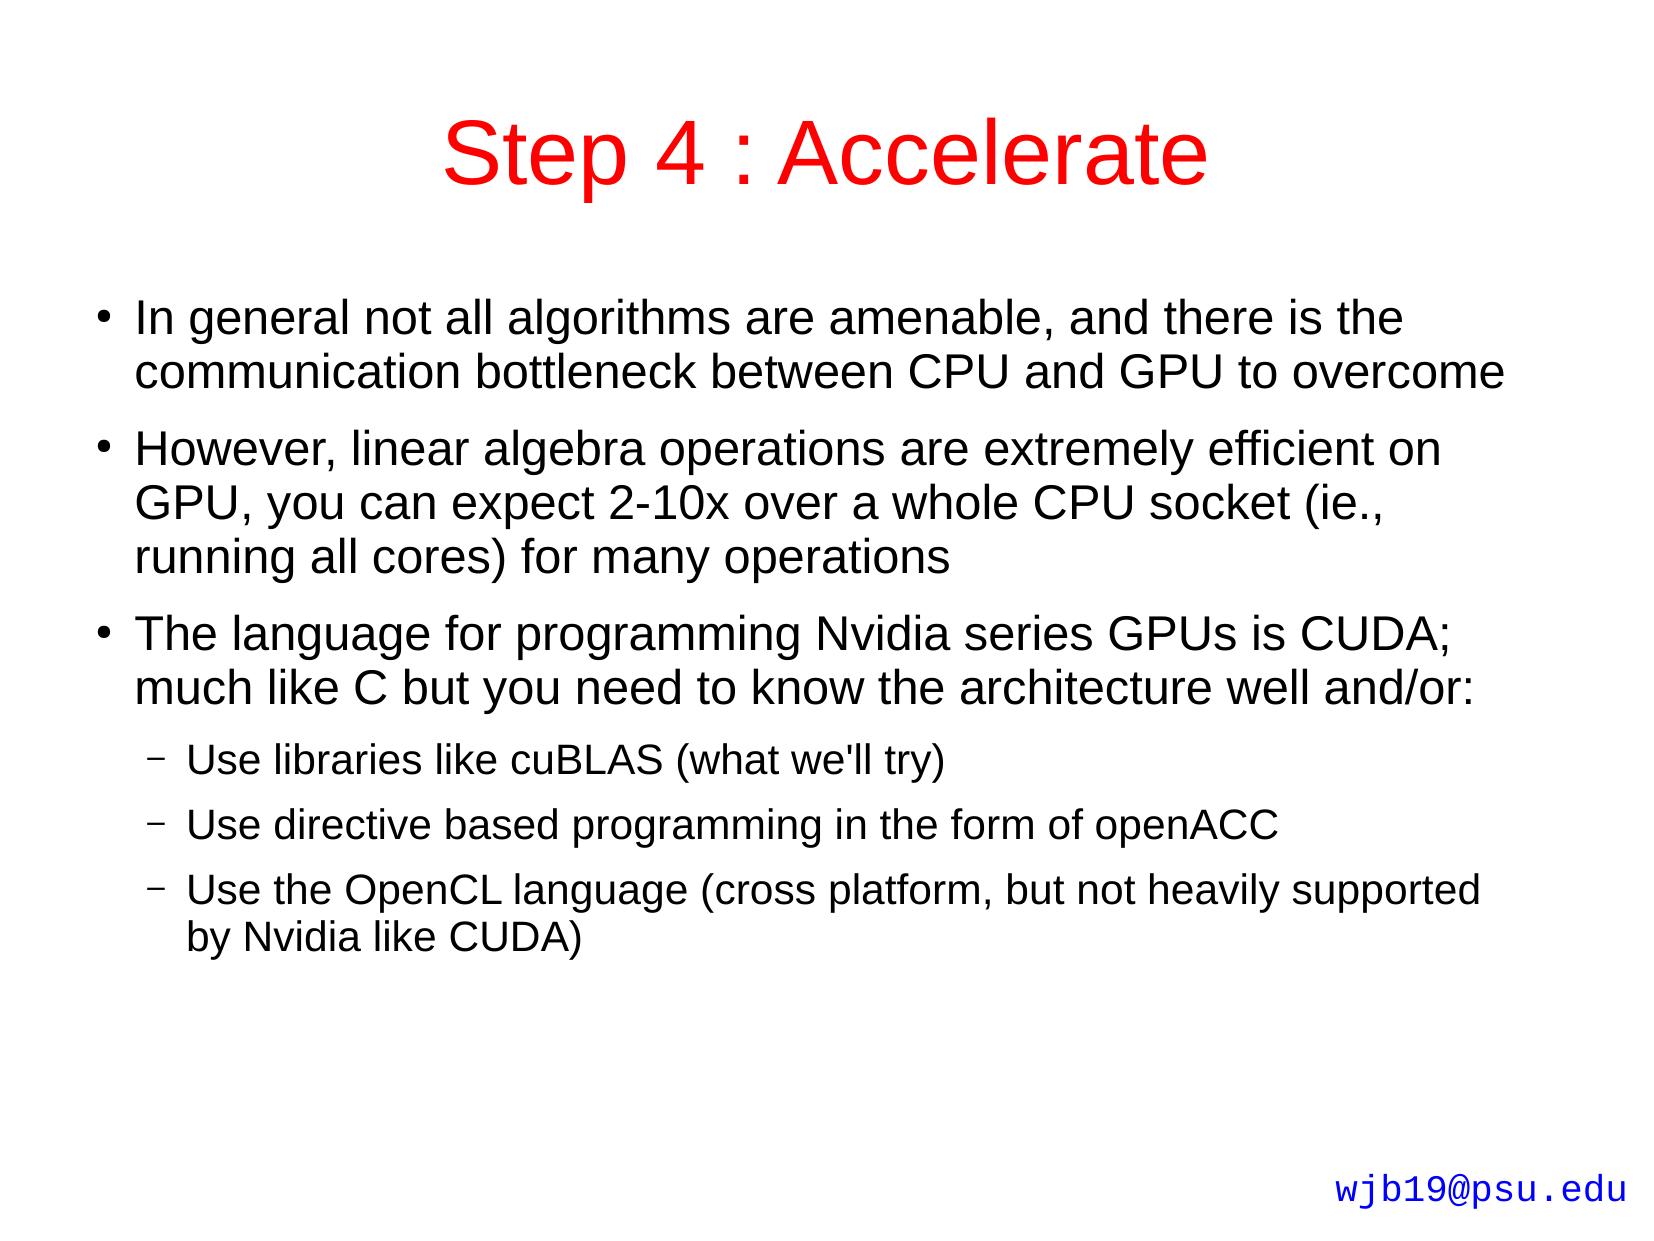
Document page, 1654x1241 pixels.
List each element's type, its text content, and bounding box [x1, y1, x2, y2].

title Step 4 : Accelerate [82, 49, 1571, 257]
list In general not all algorithms are amenable, and there is the communication bottleneck between CPU and GPU to overcome However, linear algebra operations are extremely efficient on GPU, you can expect 2-10x over a whole CPU socket (ie., running all cores) for many operations The language for programming Nvidia series GPUs is CUDA; much like C but you need to know the architecture well and/or: Use libraries like cuBLAS (what we'll try) Use directive based programming in the form of openACC Use the OpenCL language (cross platform, but not heavily supported by Nvidia like CUDA) [82, 290, 1538, 1010]
text_box wjb19@psu.edu [1320, 1162, 1643, 1220]
